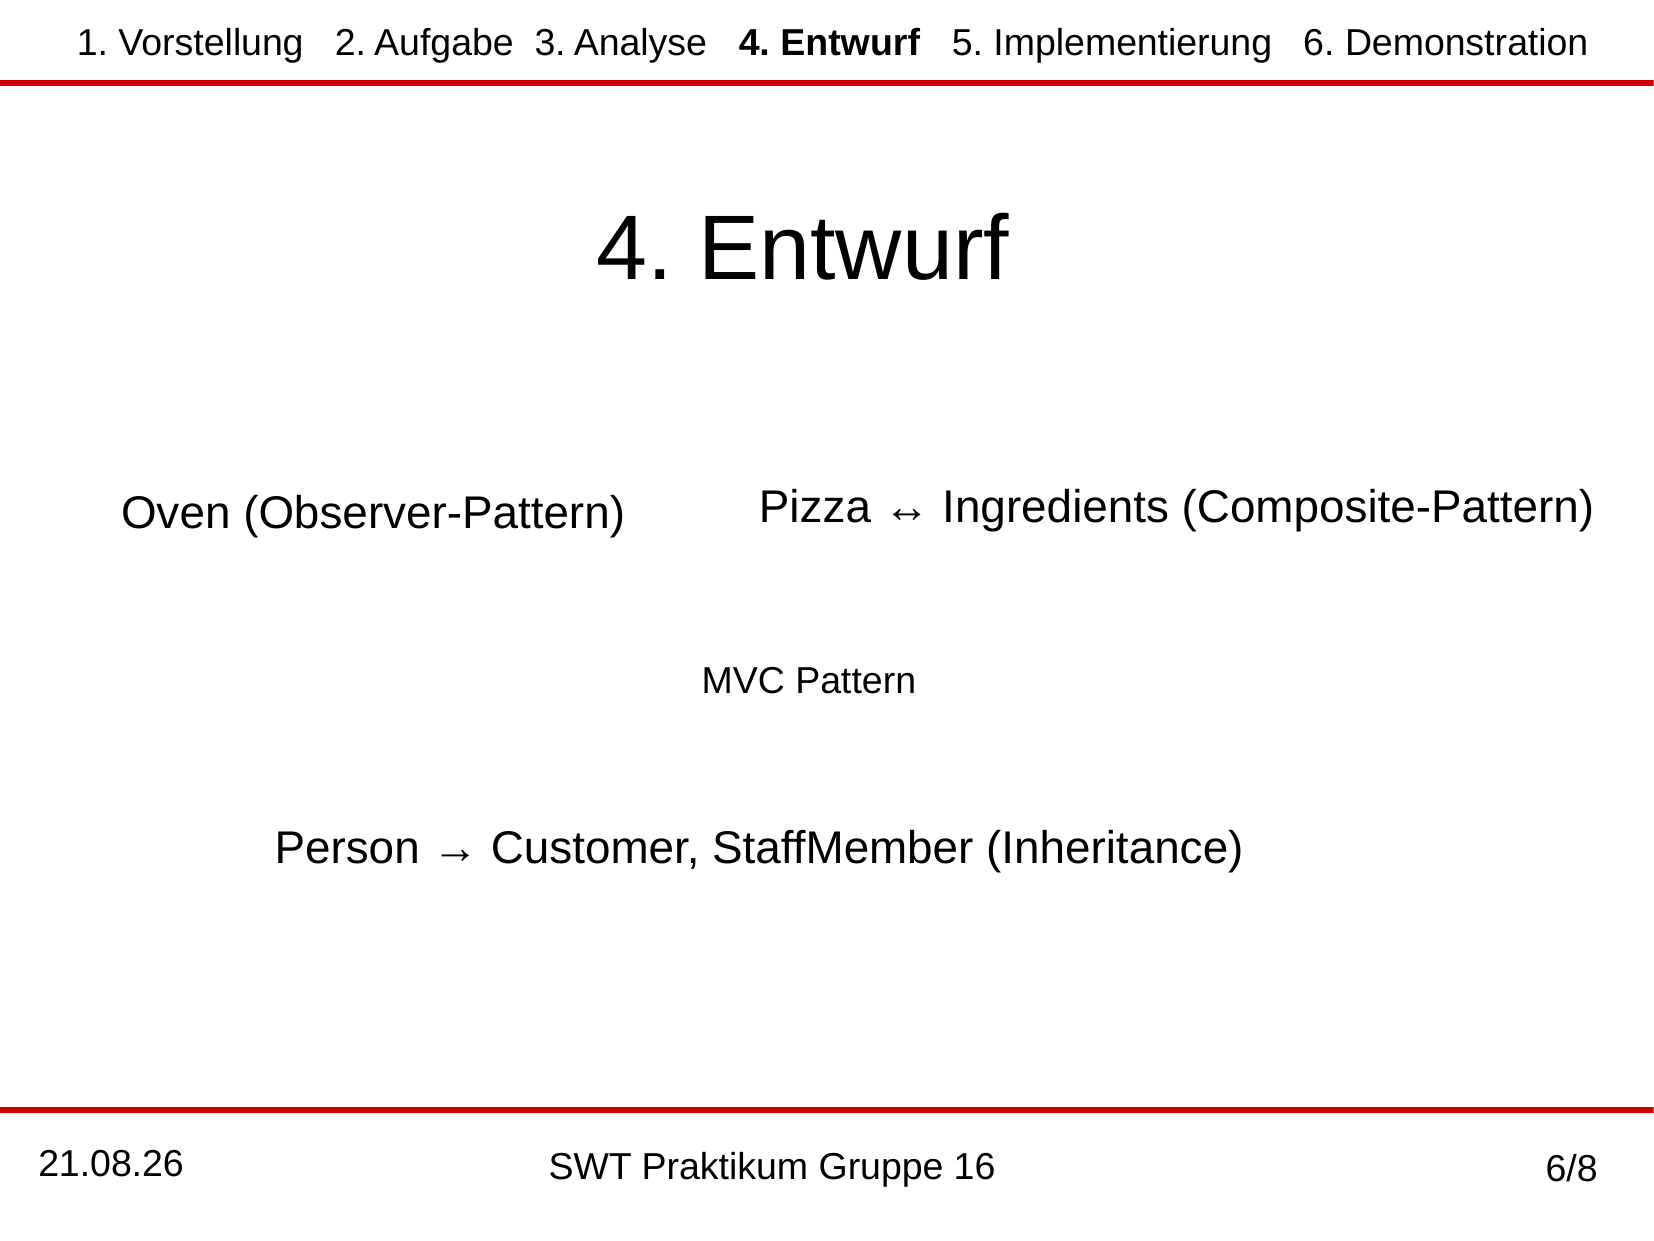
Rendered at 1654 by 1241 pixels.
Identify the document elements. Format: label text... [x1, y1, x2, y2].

text_box Oven (Observer-Pattern) [106, 479, 733, 621]
text_box 1. Vorstellung 2. Aufgabe 3. Analyse 4. Entwurf 5. Implementierung 6. Demonstration [35, 14, 1630, 71]
text_box Pizza ↔ Ingredients (Composite-Pattern) [744, 473, 1654, 693]
text_box MVC Pattern [686, 651, 1075, 721]
text_box Person → Customer, StaffMember (Inheritance) [259, 814, 1323, 983]
title 4. Entwurf [59, 143, 1548, 351]
